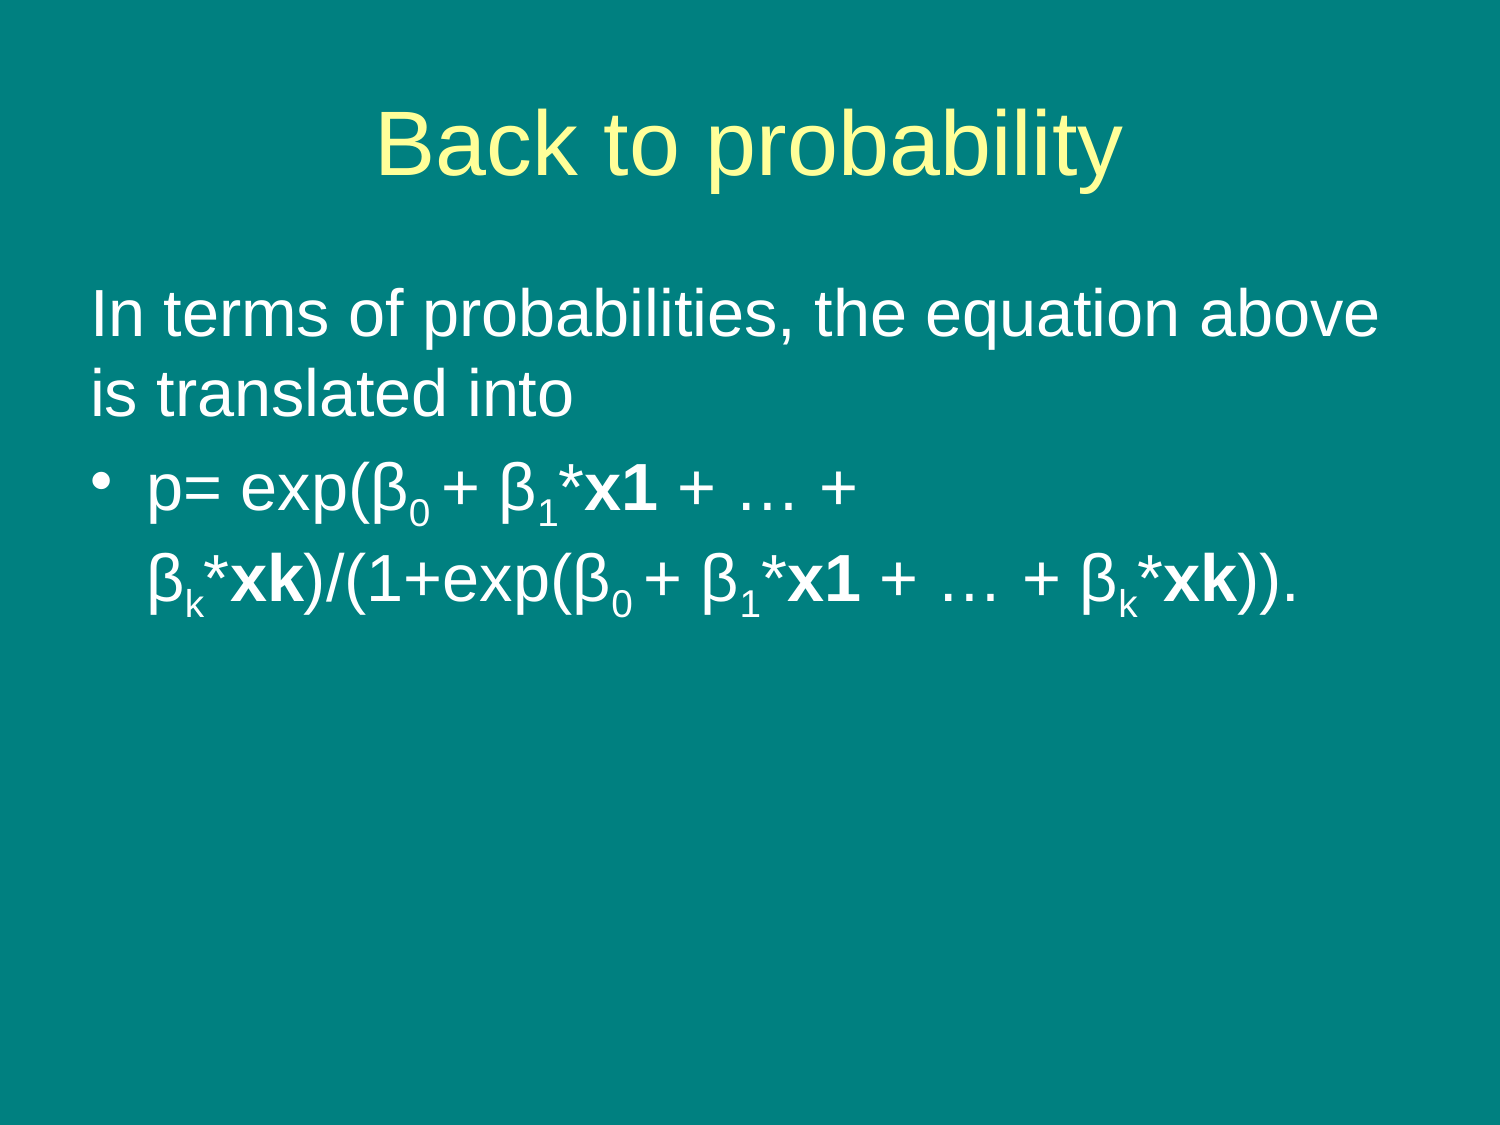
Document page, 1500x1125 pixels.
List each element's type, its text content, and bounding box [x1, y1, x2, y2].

list In terms of probabilities, the equation above is translated into p= exp(β0 + β1*x1 + … + βk*xk)/(1+exp(β0 + β1*x1 + … + βk*xk)). [75, 262, 1425, 1005]
title Back to probability [75, 45, 1425, 233]
